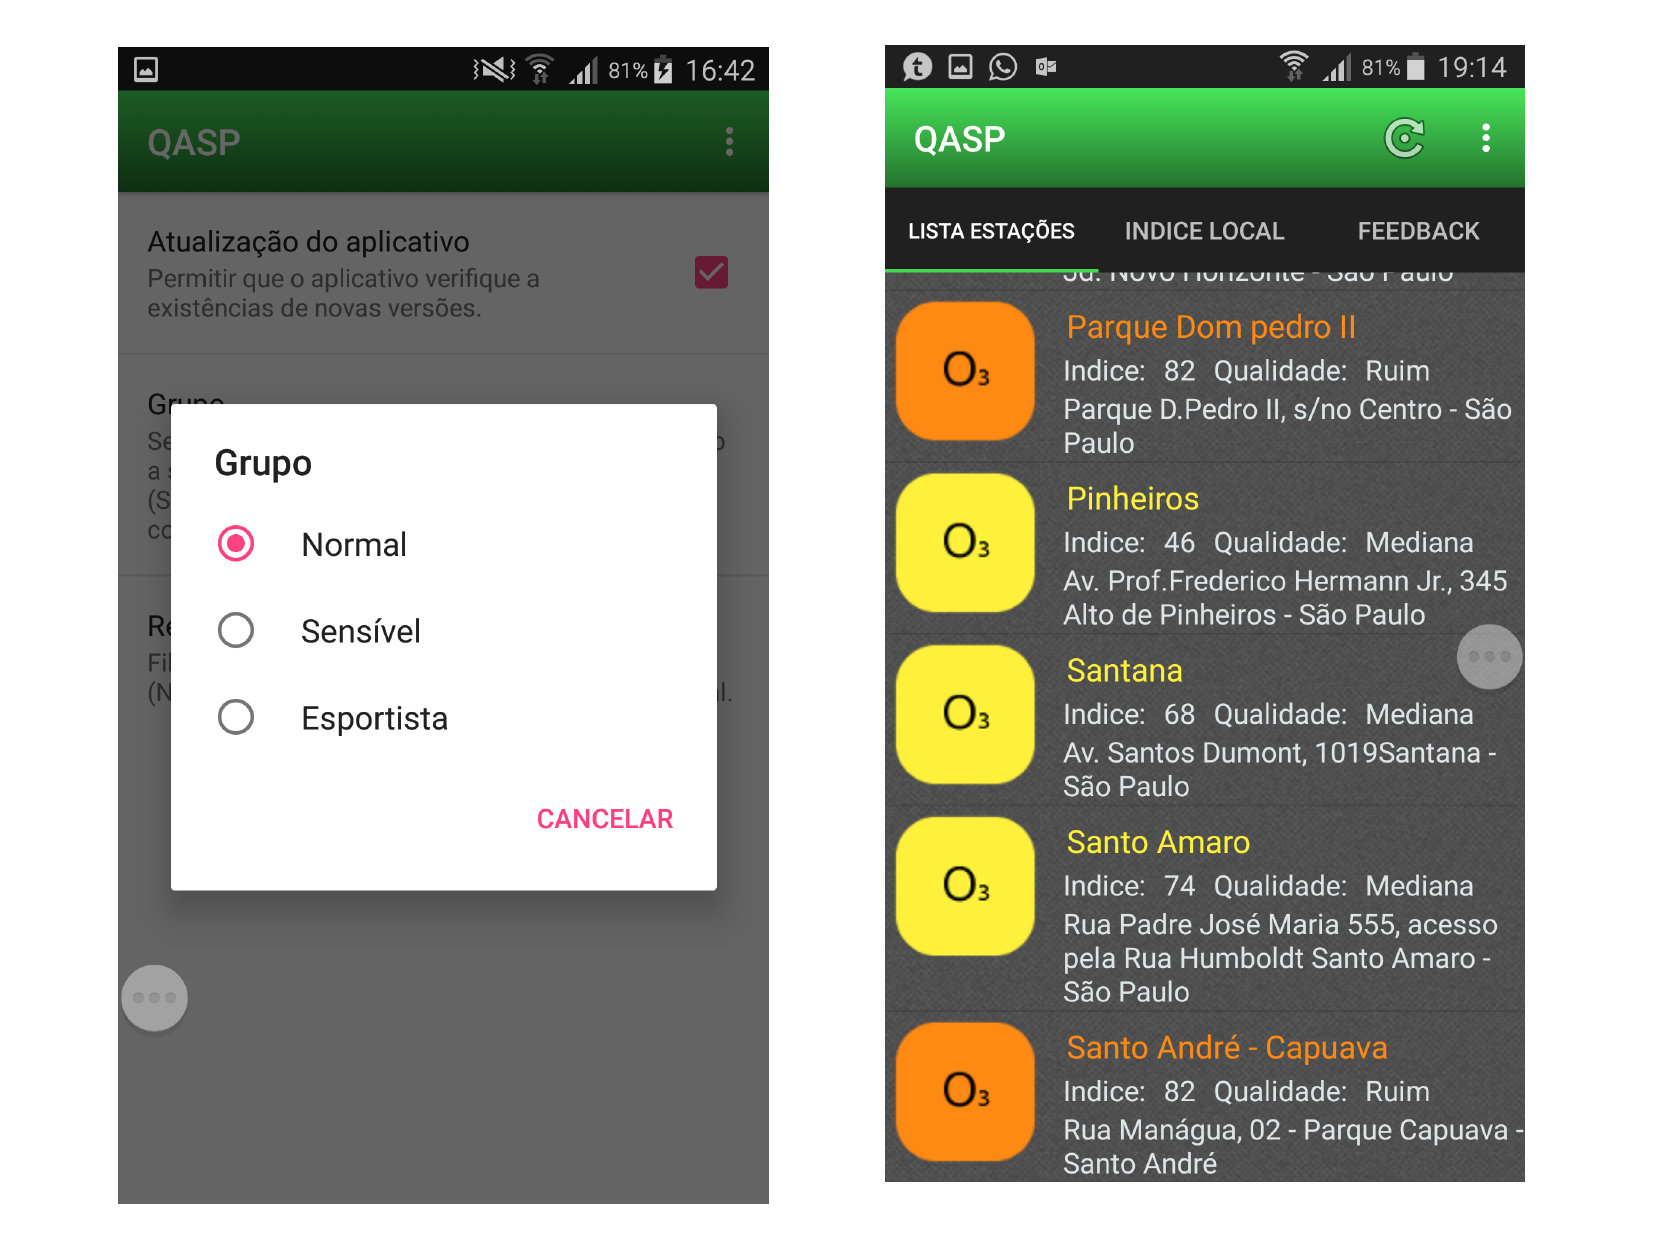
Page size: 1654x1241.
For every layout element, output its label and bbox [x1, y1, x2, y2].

picture [118, 47, 769, 1204]
picture [885, 45, 1525, 1182]
